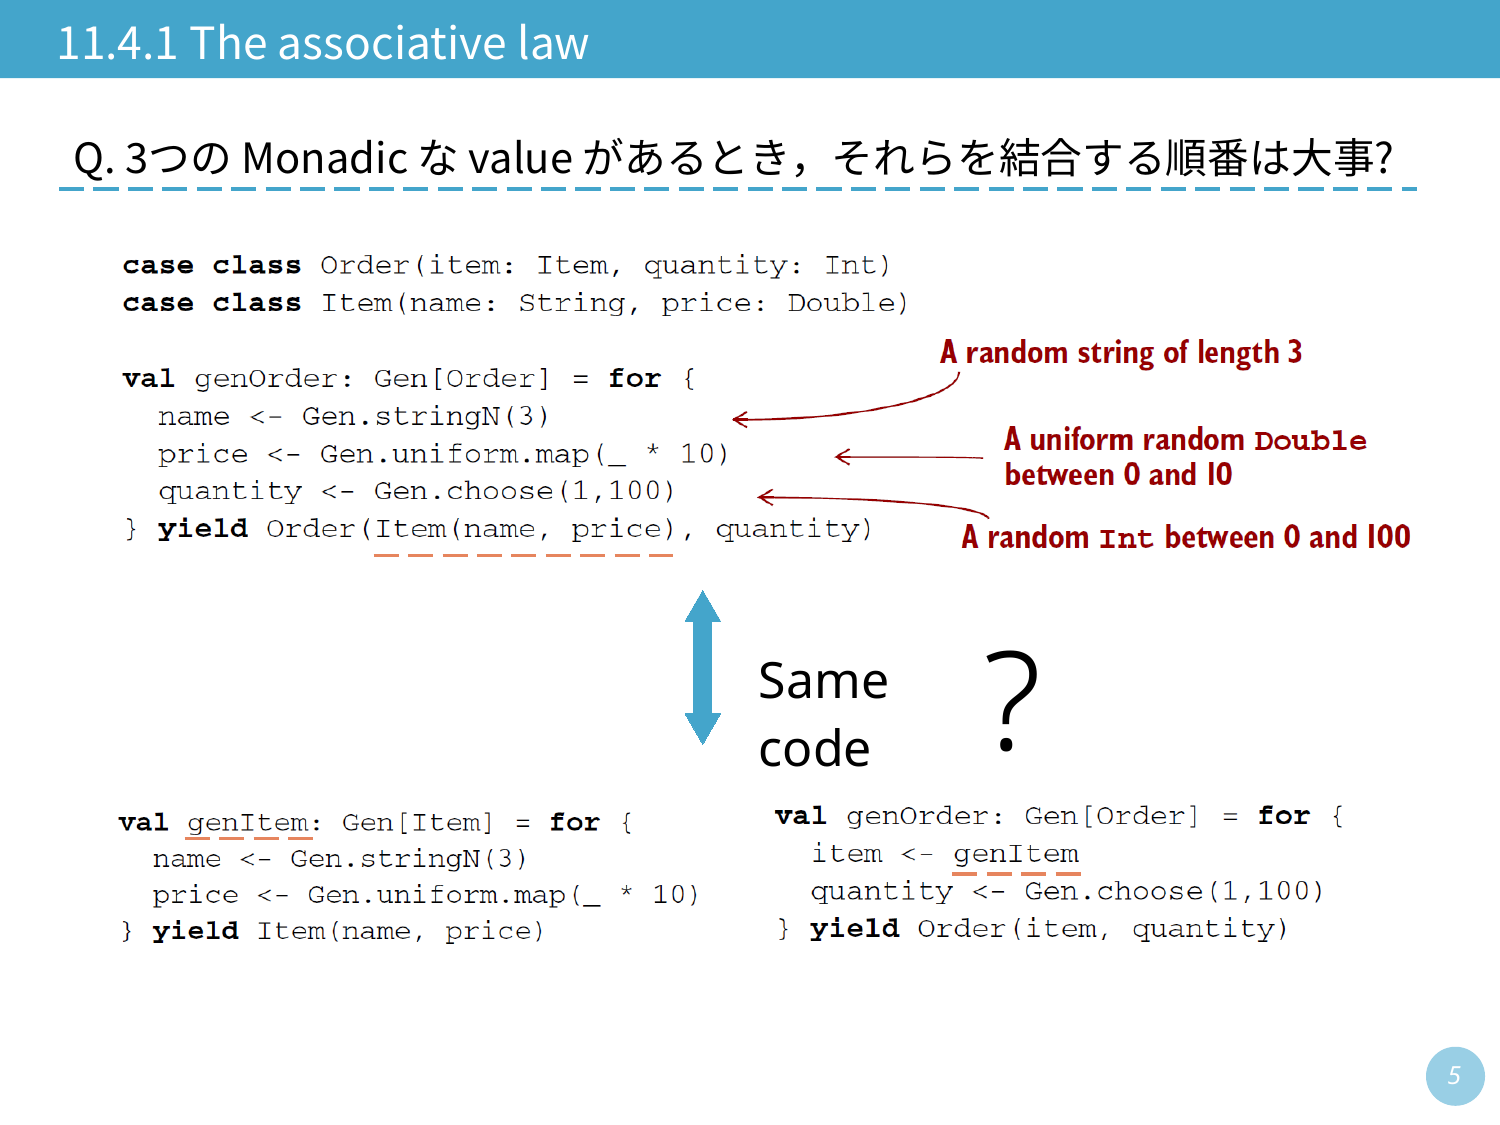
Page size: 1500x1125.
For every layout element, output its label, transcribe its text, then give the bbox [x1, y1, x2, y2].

picture [767, 792, 1359, 957]
picture [115, 805, 709, 952]
picture [118, 251, 1418, 563]
text_box [685, 590, 721, 745]
text_box ? [968, 596, 1087, 762]
text_box Q. 3つの Monadic な value があるとき，それらを結合する順番は大事? [59, 118, 1453, 189]
title 11.4.1 The associative law [41, 7, 1392, 76]
slide_number <number> [1424, 1046, 1484, 1107]
text_box Same code [744, 637, 1028, 753]
